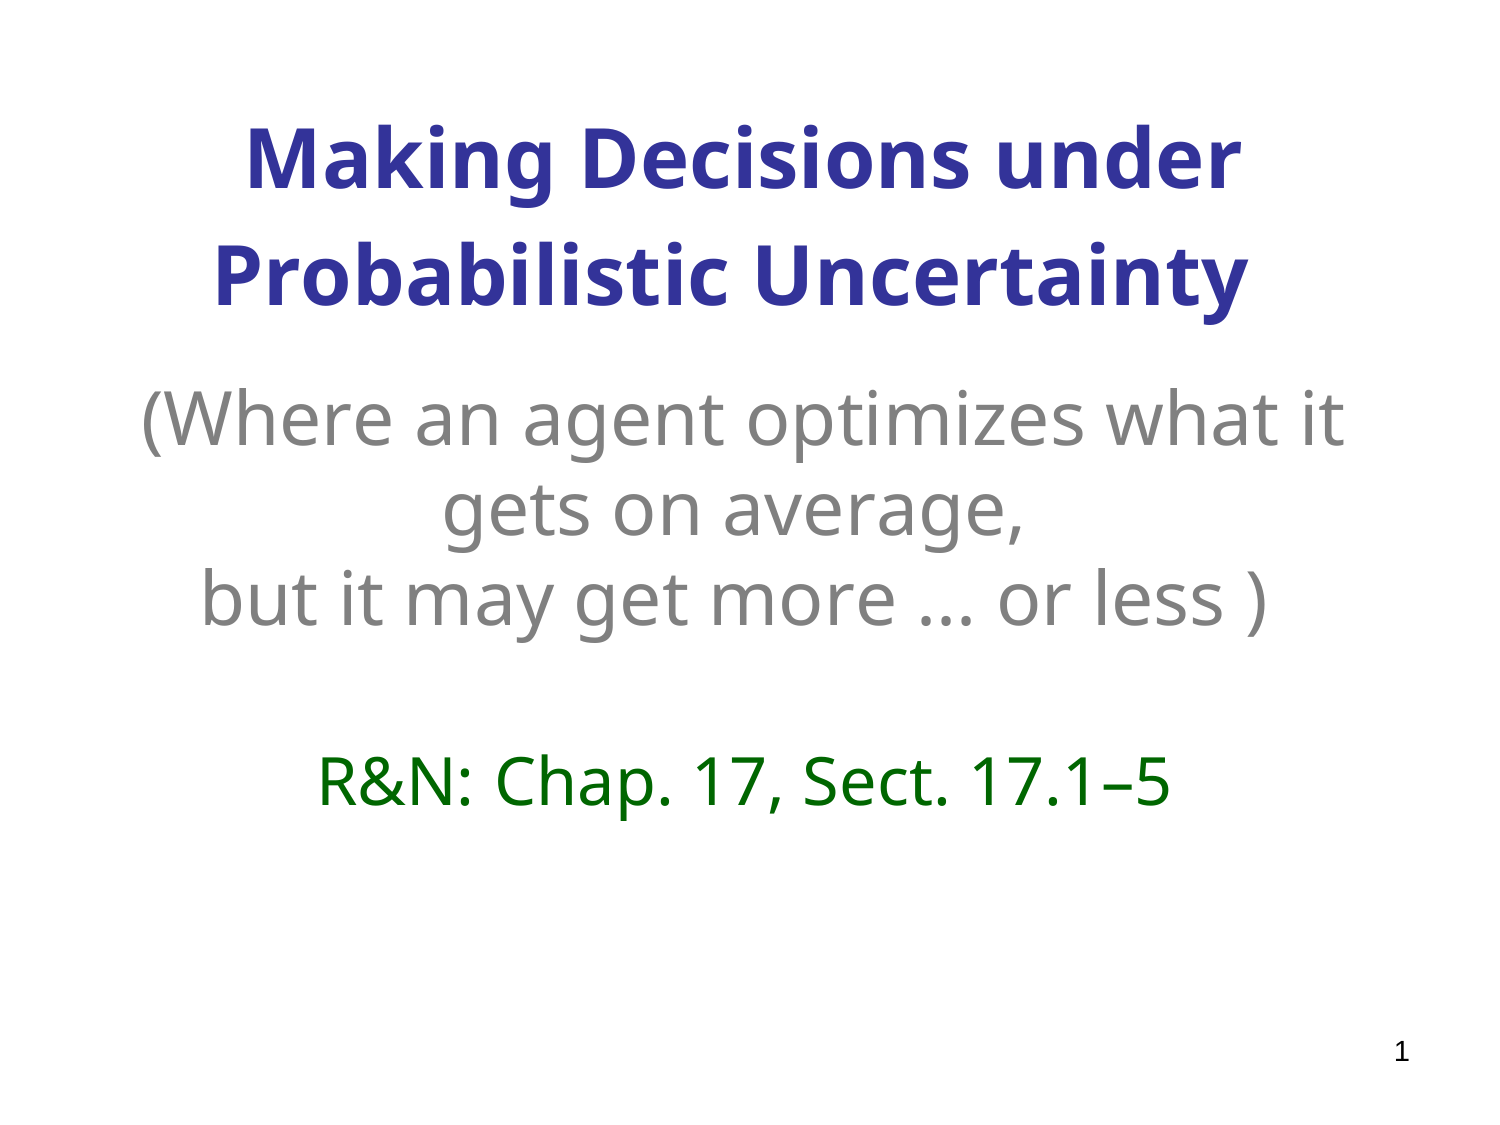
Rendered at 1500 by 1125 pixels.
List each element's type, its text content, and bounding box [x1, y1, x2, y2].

text_box <number> [1074, 1024, 1426, 1103]
title Making Decisions under Probabilistic Uncertainty (Where an agent optimizes what it gets on average, but it may get more ... or less ) R&N: Chap. 17, Sect. 17.1–5 [75, 387, 1413, 629]
